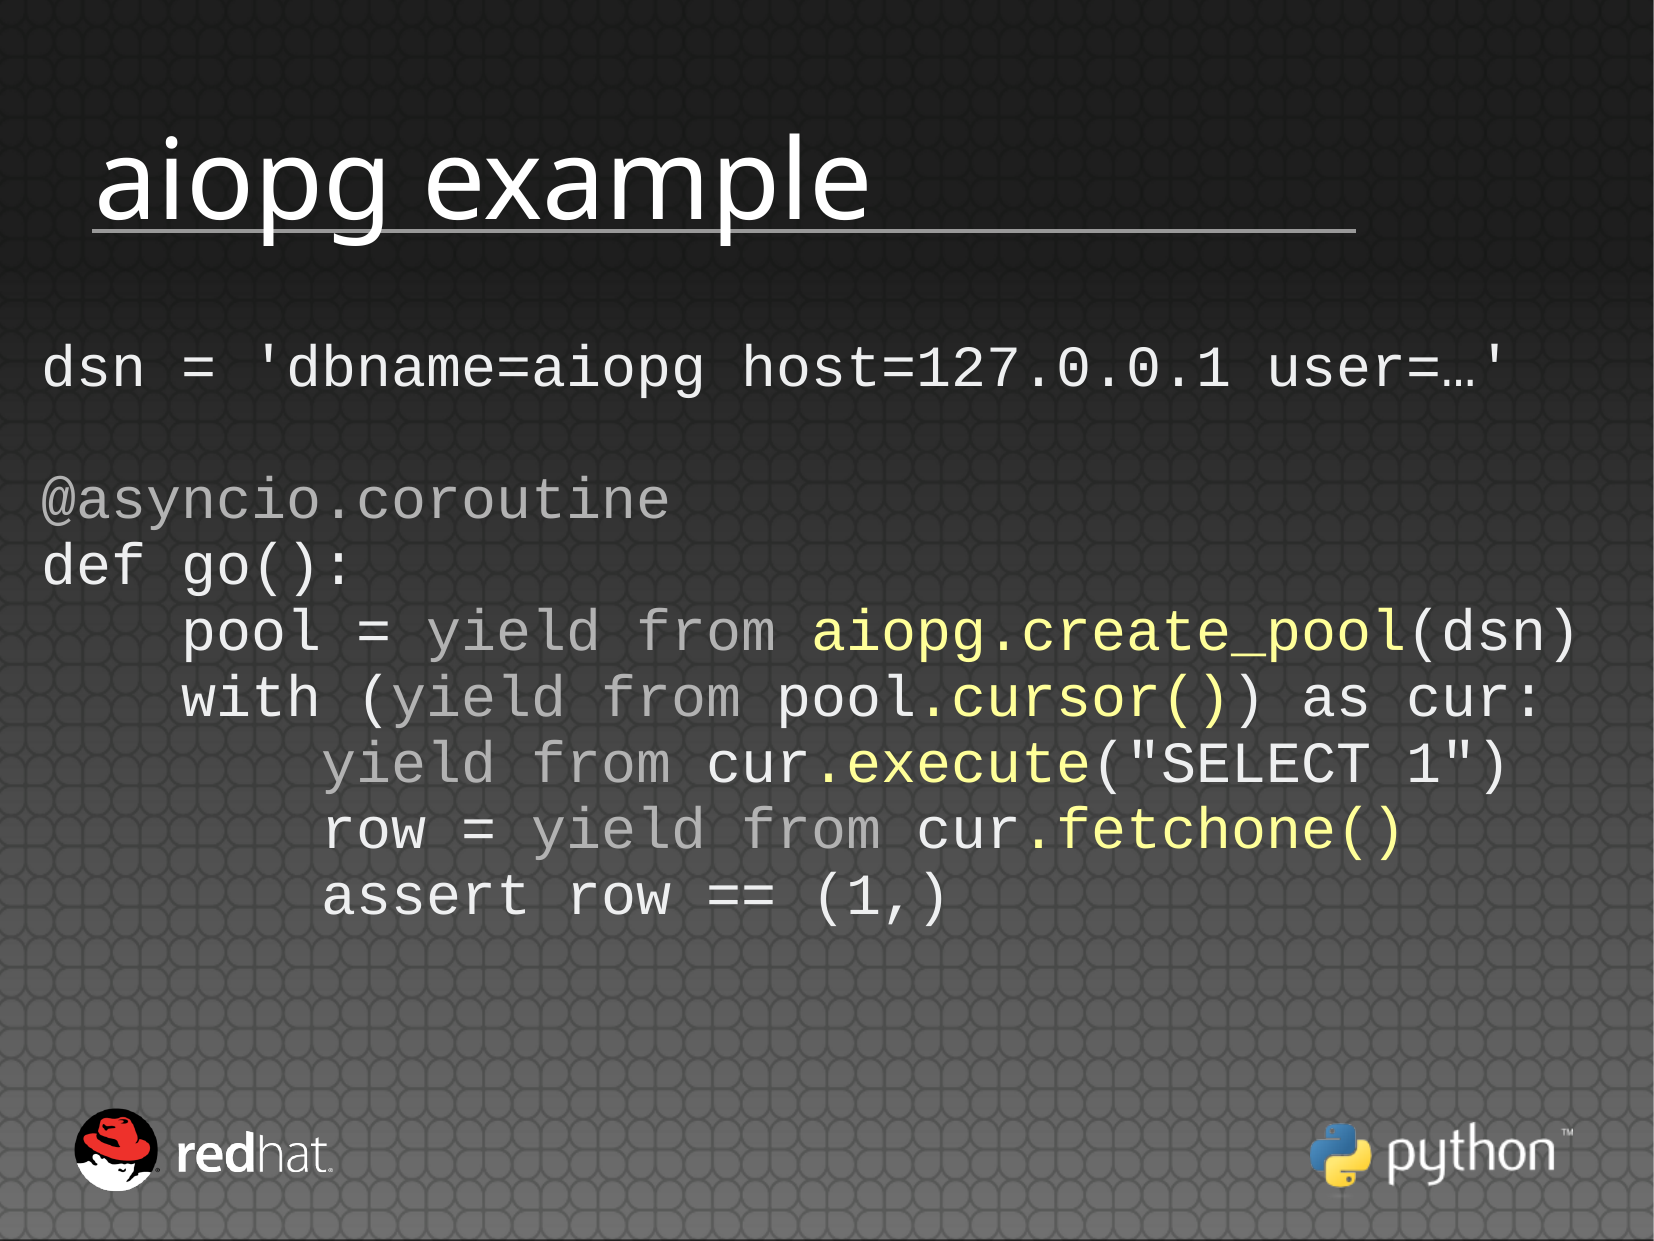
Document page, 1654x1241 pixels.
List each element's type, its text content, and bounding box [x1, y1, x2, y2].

picture [0, 0, 1654, 1241]
list dsn = 'dbname=aiopg host=127.0.0.1 user=…' @asyncio.coroutine def go(): pool = yield from aiopg.create_pool(dsn) with (yield from pool.cursor()) as cur: yield from cur.execute("SELECT 1") row = yield from cur.fetchone() assert row == (1,) [41, 338, 1654, 1029]
title aiopg example [94, 100, 1426, 251]
